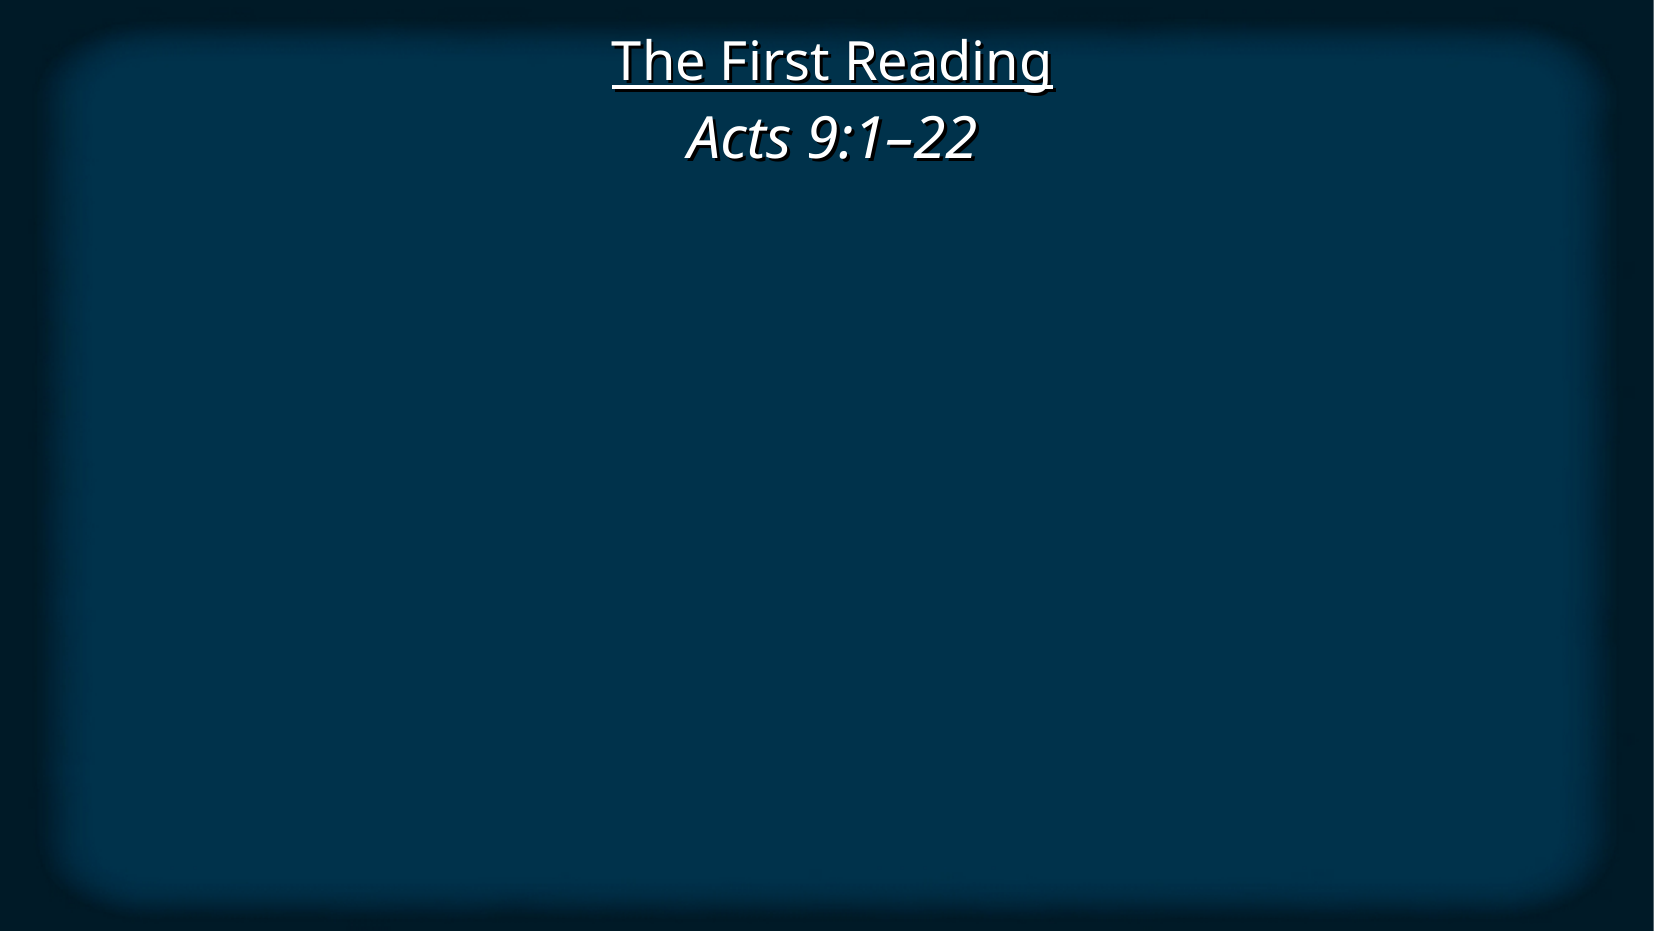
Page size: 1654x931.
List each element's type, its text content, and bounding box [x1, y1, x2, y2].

picture [0, 0, 1654, 931]
text_box The First Reading Acts 9:1–22 [90, 15, 1576, 179]
